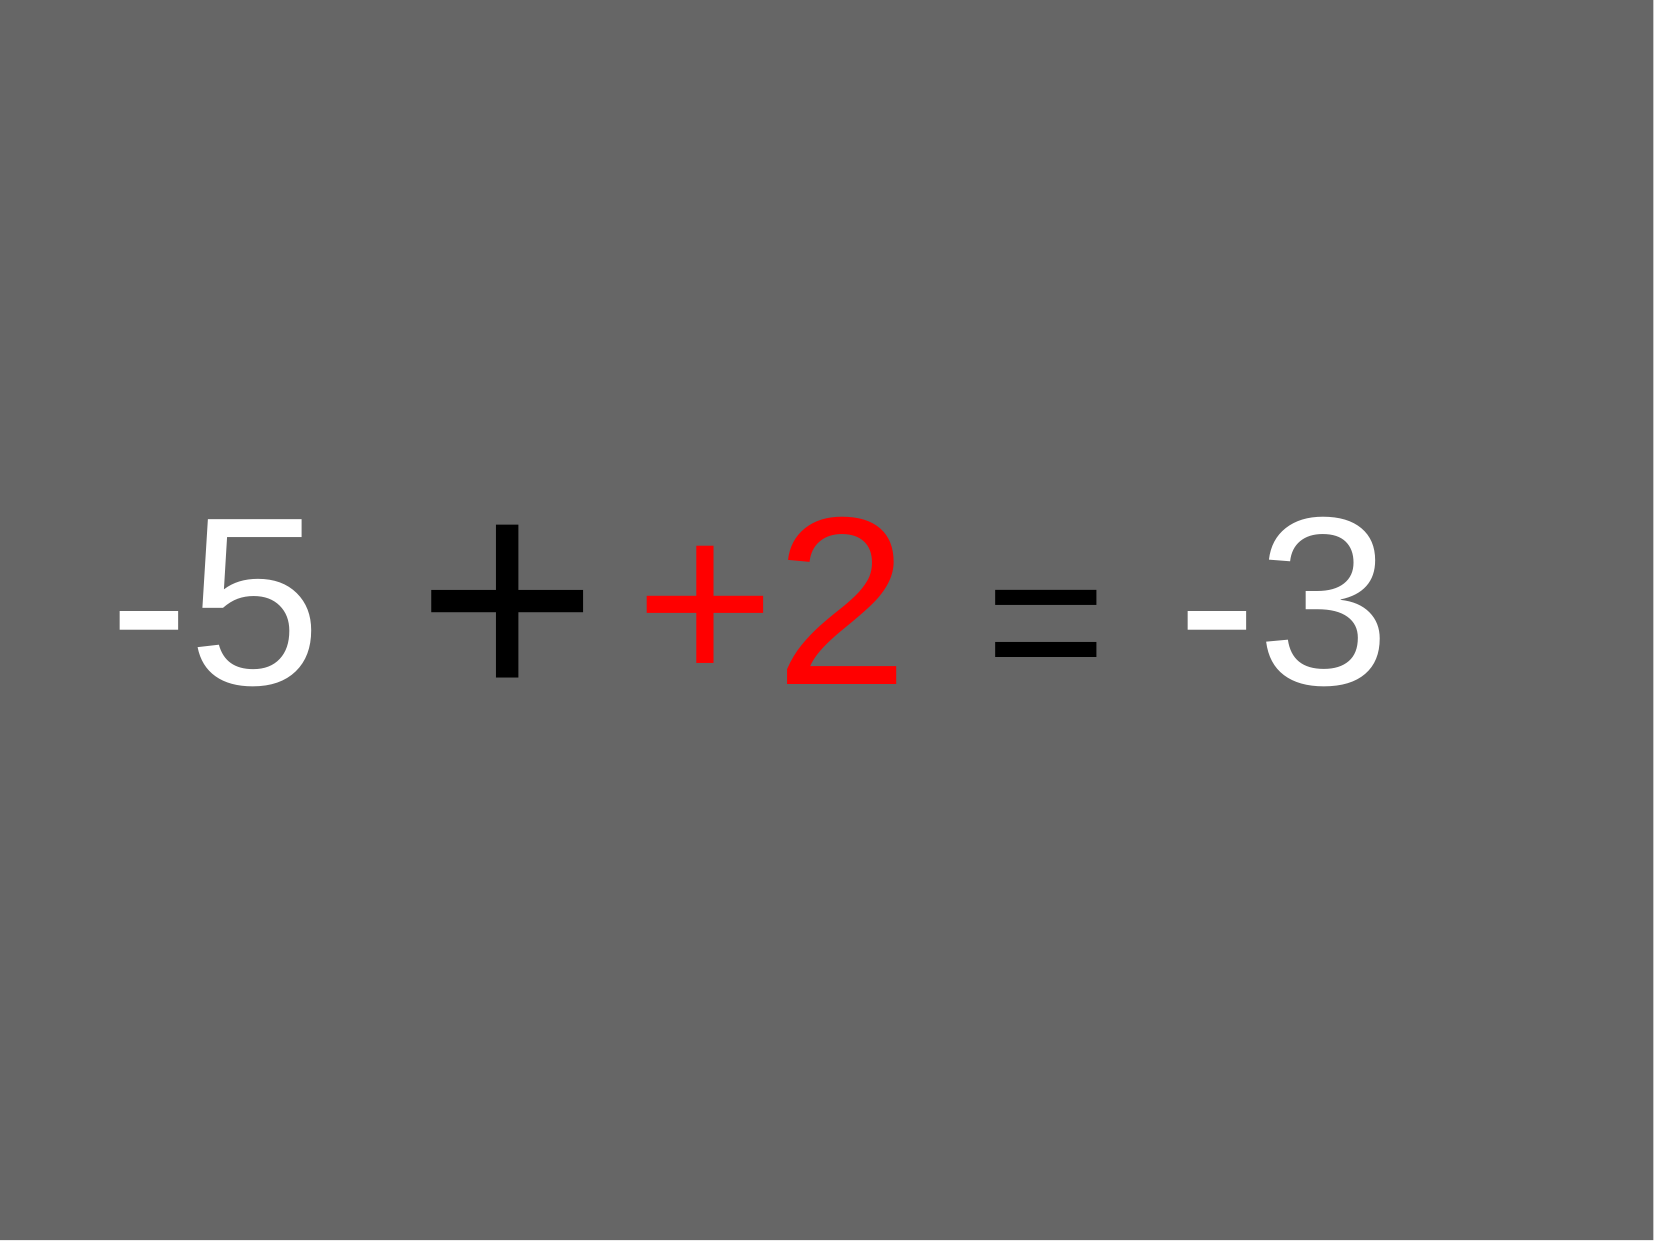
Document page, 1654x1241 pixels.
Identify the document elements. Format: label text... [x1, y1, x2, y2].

text_box = [970, 496, 1123, 745]
text_box + [402, 415, 615, 780]
text_box [0, 0, 1654, 1241]
text_box -5 [94, 460, 338, 744]
text_box -3 [1162, 460, 1406, 744]
text_box +2 [621, 460, 957, 743]
